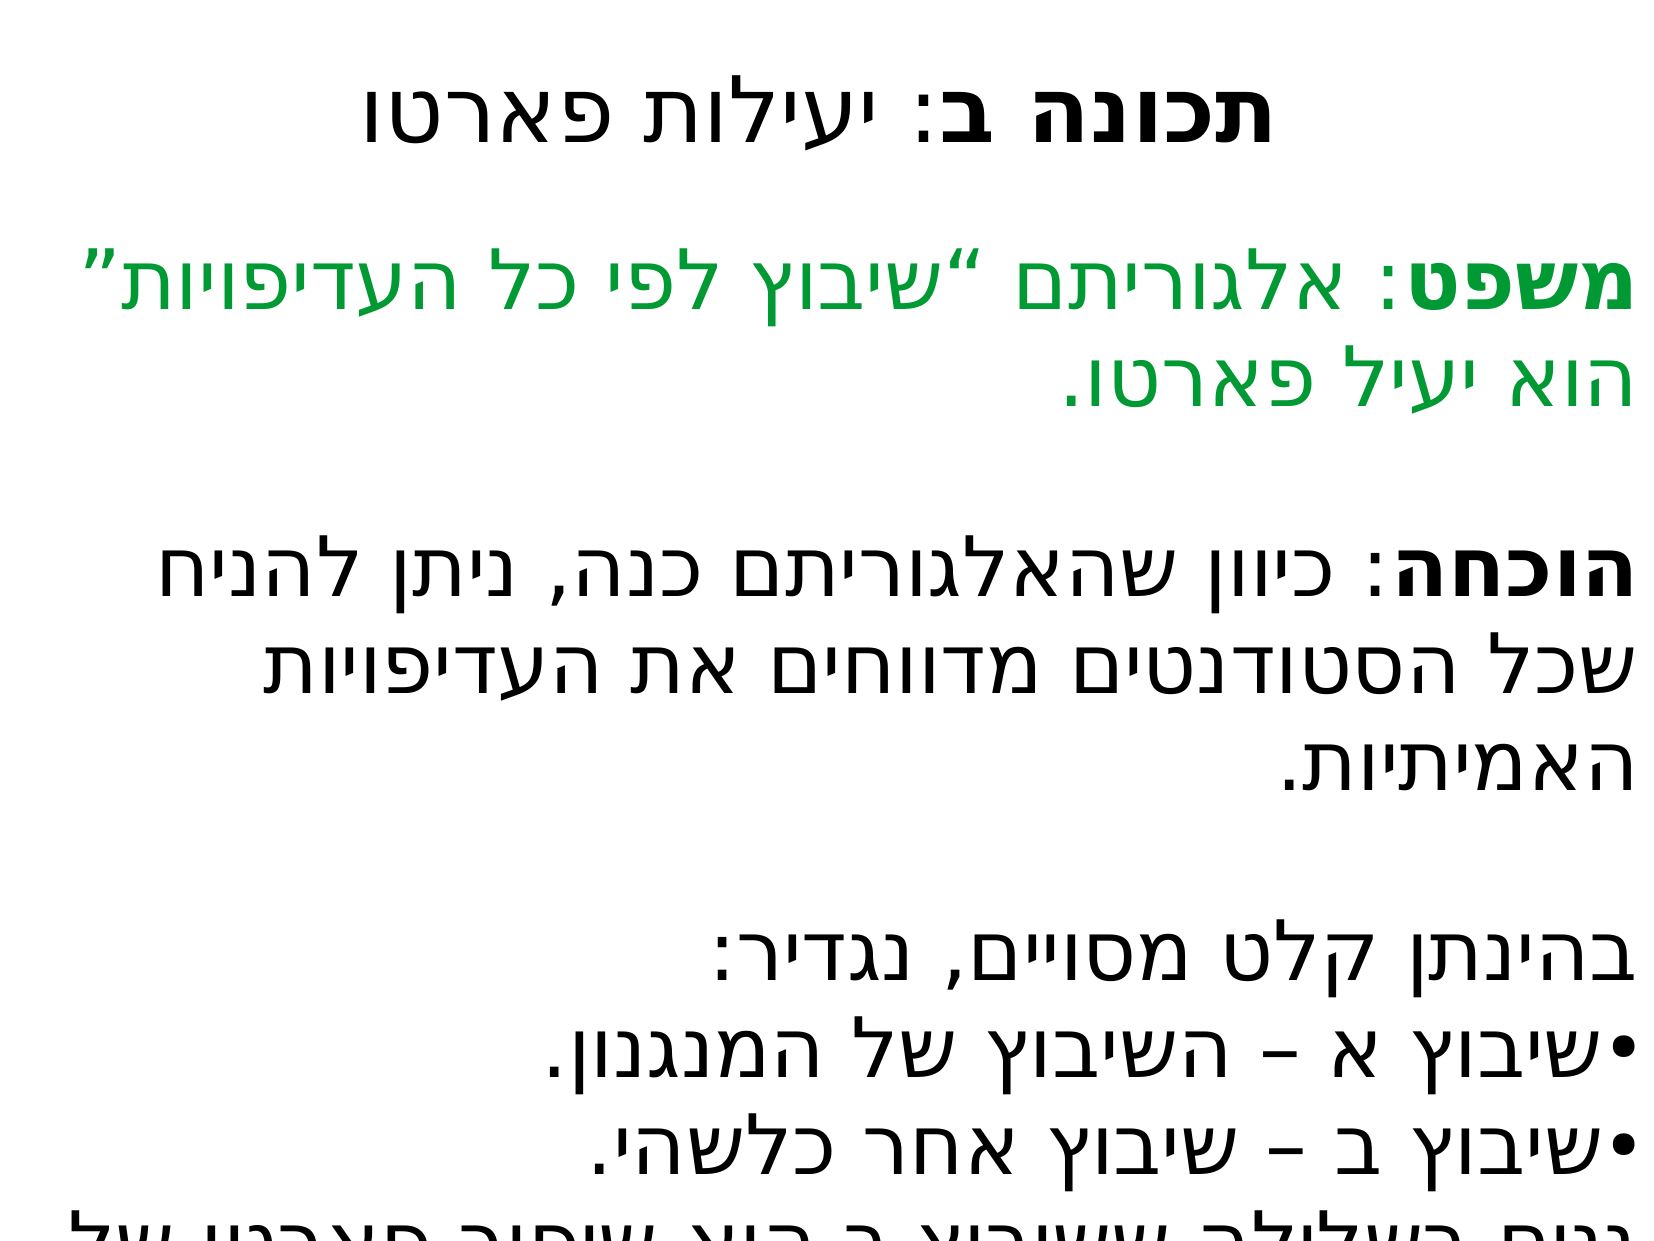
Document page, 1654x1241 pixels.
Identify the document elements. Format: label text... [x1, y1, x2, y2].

title תכונה ב: יעילות פארטו [75, 58, 1564, 163]
text_box משפט: אלגוריתם “שיבוץ לפי כל העדיפויות” הוא יעיל פארטו. הוכחה: כיוון שהאלגוריתם כנה, ניתן להניח שכל הסטודנטים מדווחים את העדיפויות האמיתיות. בהינתן קלט מסויים, נגדיר: שיבוץ א – השיבוץ של המנגנון. שיבוץ ב – שיבוץ אחר כלשהי. נניח בשלילה ששיבוץ ב הוא שיפור פארטו של שיבוץ א. [0, 225, 1654, 1241]
